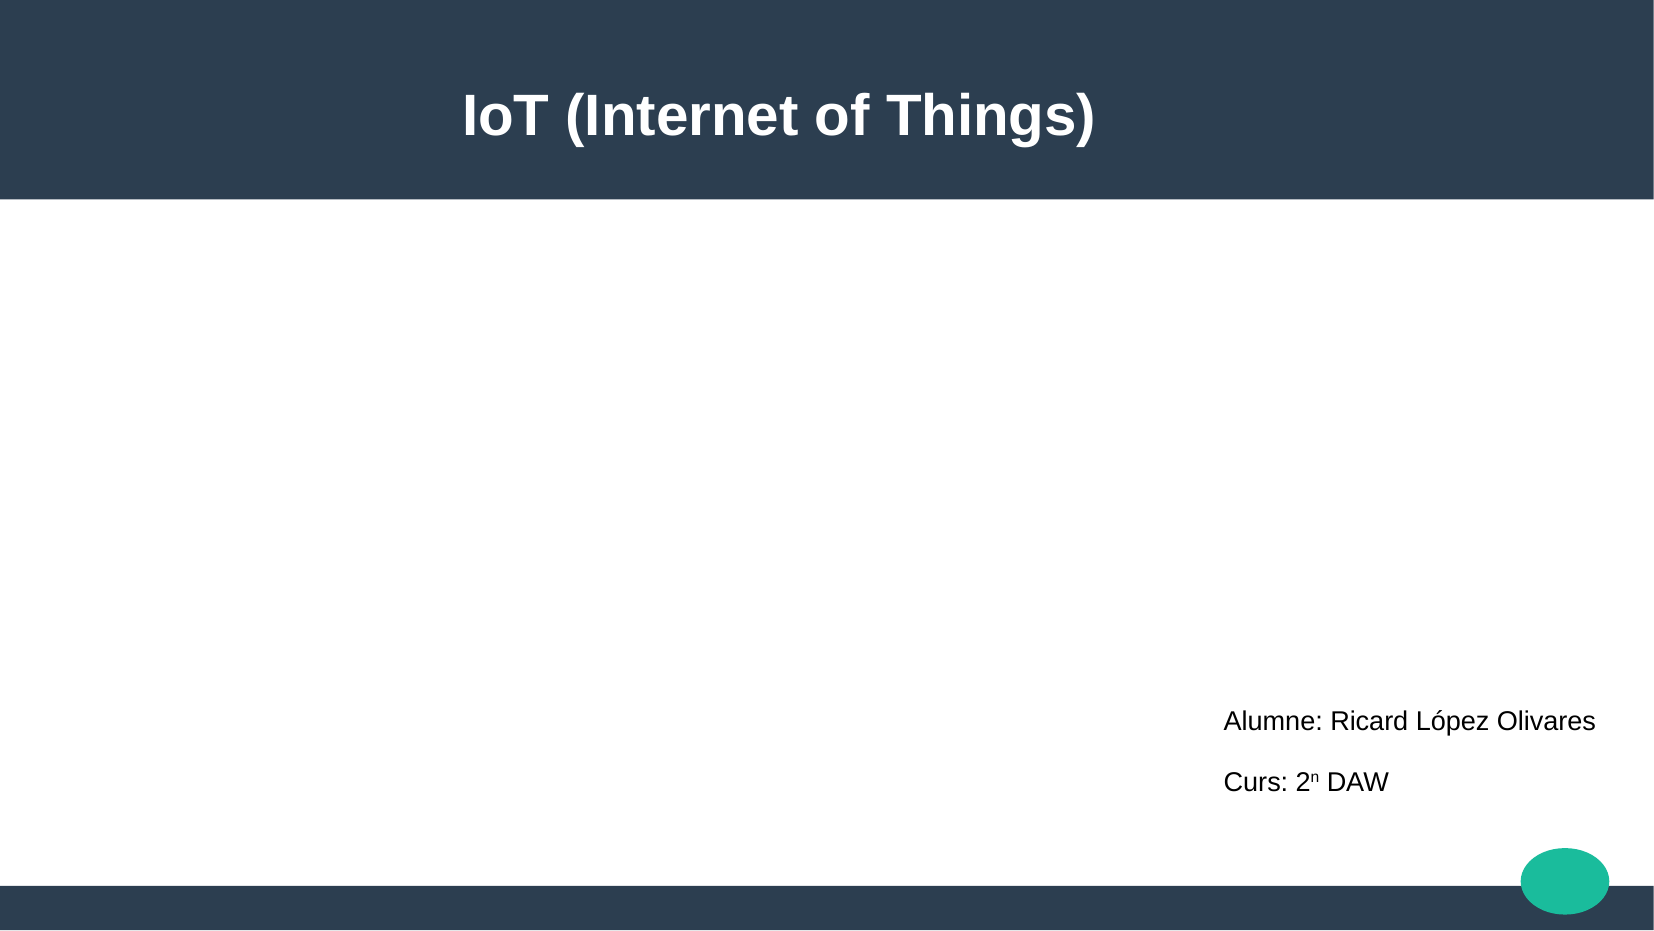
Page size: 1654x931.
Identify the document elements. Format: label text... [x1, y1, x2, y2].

subtitle IoT (Internet of Things) [35, 47, 1524, 183]
text_box Alumne: Ricard López Olivares Curs: 2n DAW [1208, 699, 1611, 806]
